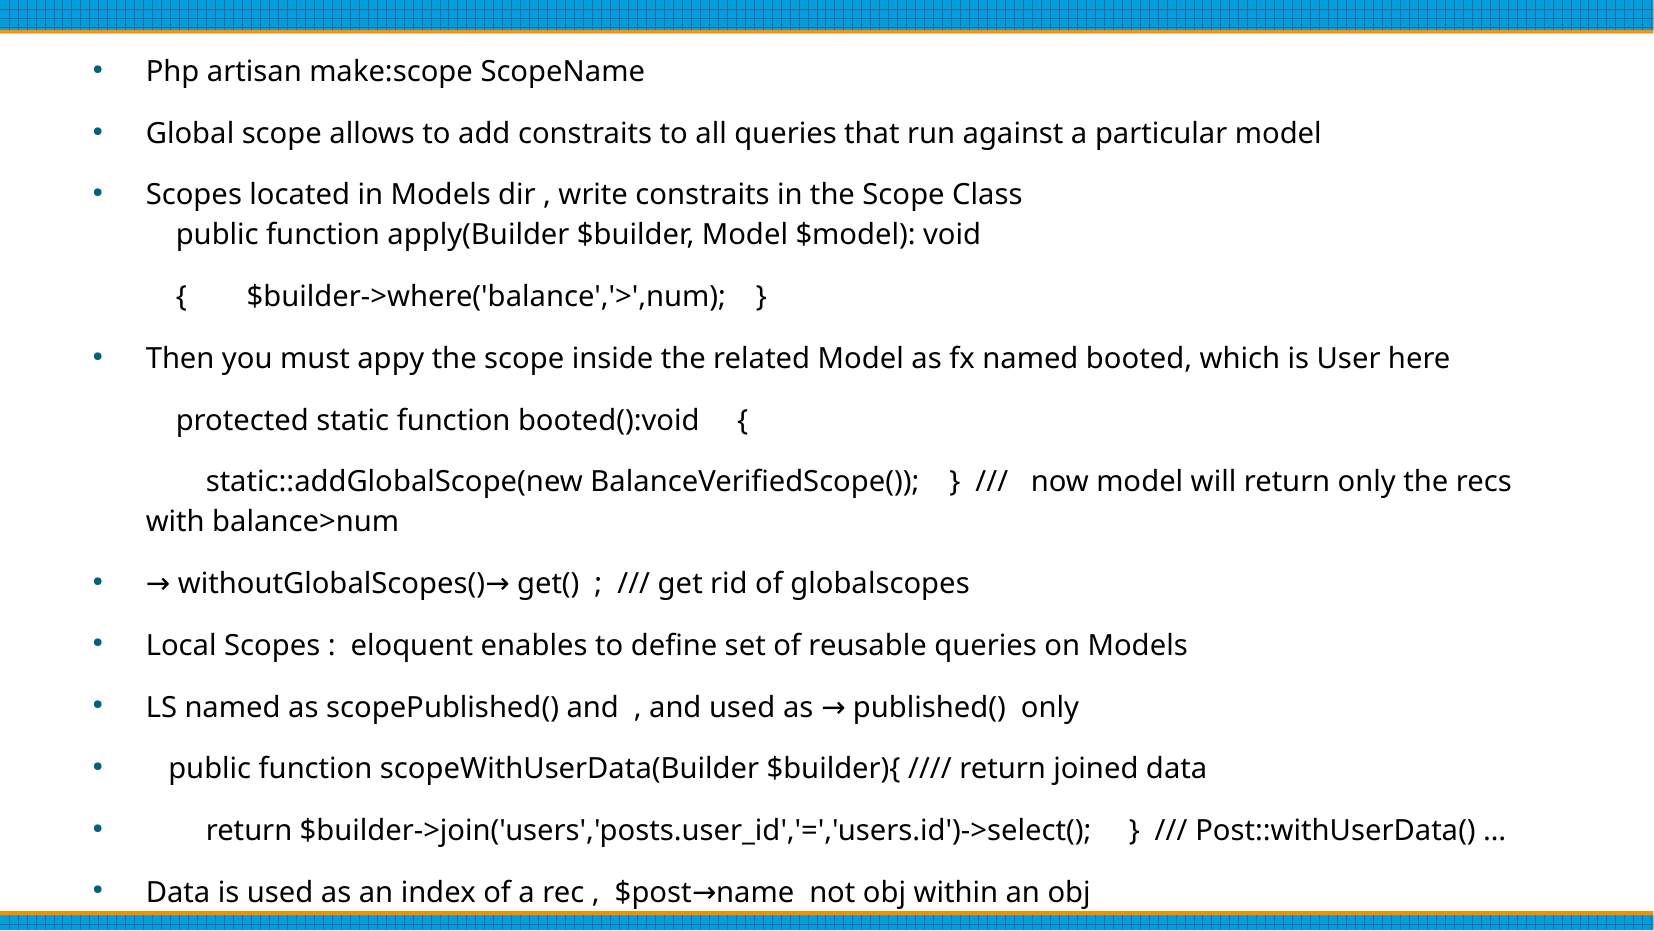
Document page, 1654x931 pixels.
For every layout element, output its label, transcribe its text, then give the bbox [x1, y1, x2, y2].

list Php artisan make:scope ScopeName Global scope allows to add constraits to all queries that run against a particular model Scopes located in Models dir , write constraits in the Scope Class public function apply(Builder $builder, Model $model): void { $builder->where('balance','>',num); } Then you must appy the scope inside the related Model as fx named booted, which is User here protected static function booted():void { static::addGlobalScope(new BalanceVerifiedScope()); } /// now model will return only the recs with balance>num → withoutGlobalScopes()→ get() ; /// get rid of globalscopes Local Scopes : eloquent enables to define set of reusable queries on Models LS named as scopePublished() and , and used as → published() only public function scopeWithUserData(Builder $builder){ //// return joined data return $builder->join('users','posts.user_id','=','users.id')->select(); } /// Post::withUserData() … Data is used as an index of a rec , $post→name not obj within an obj [75, 50, 1556, 931]
